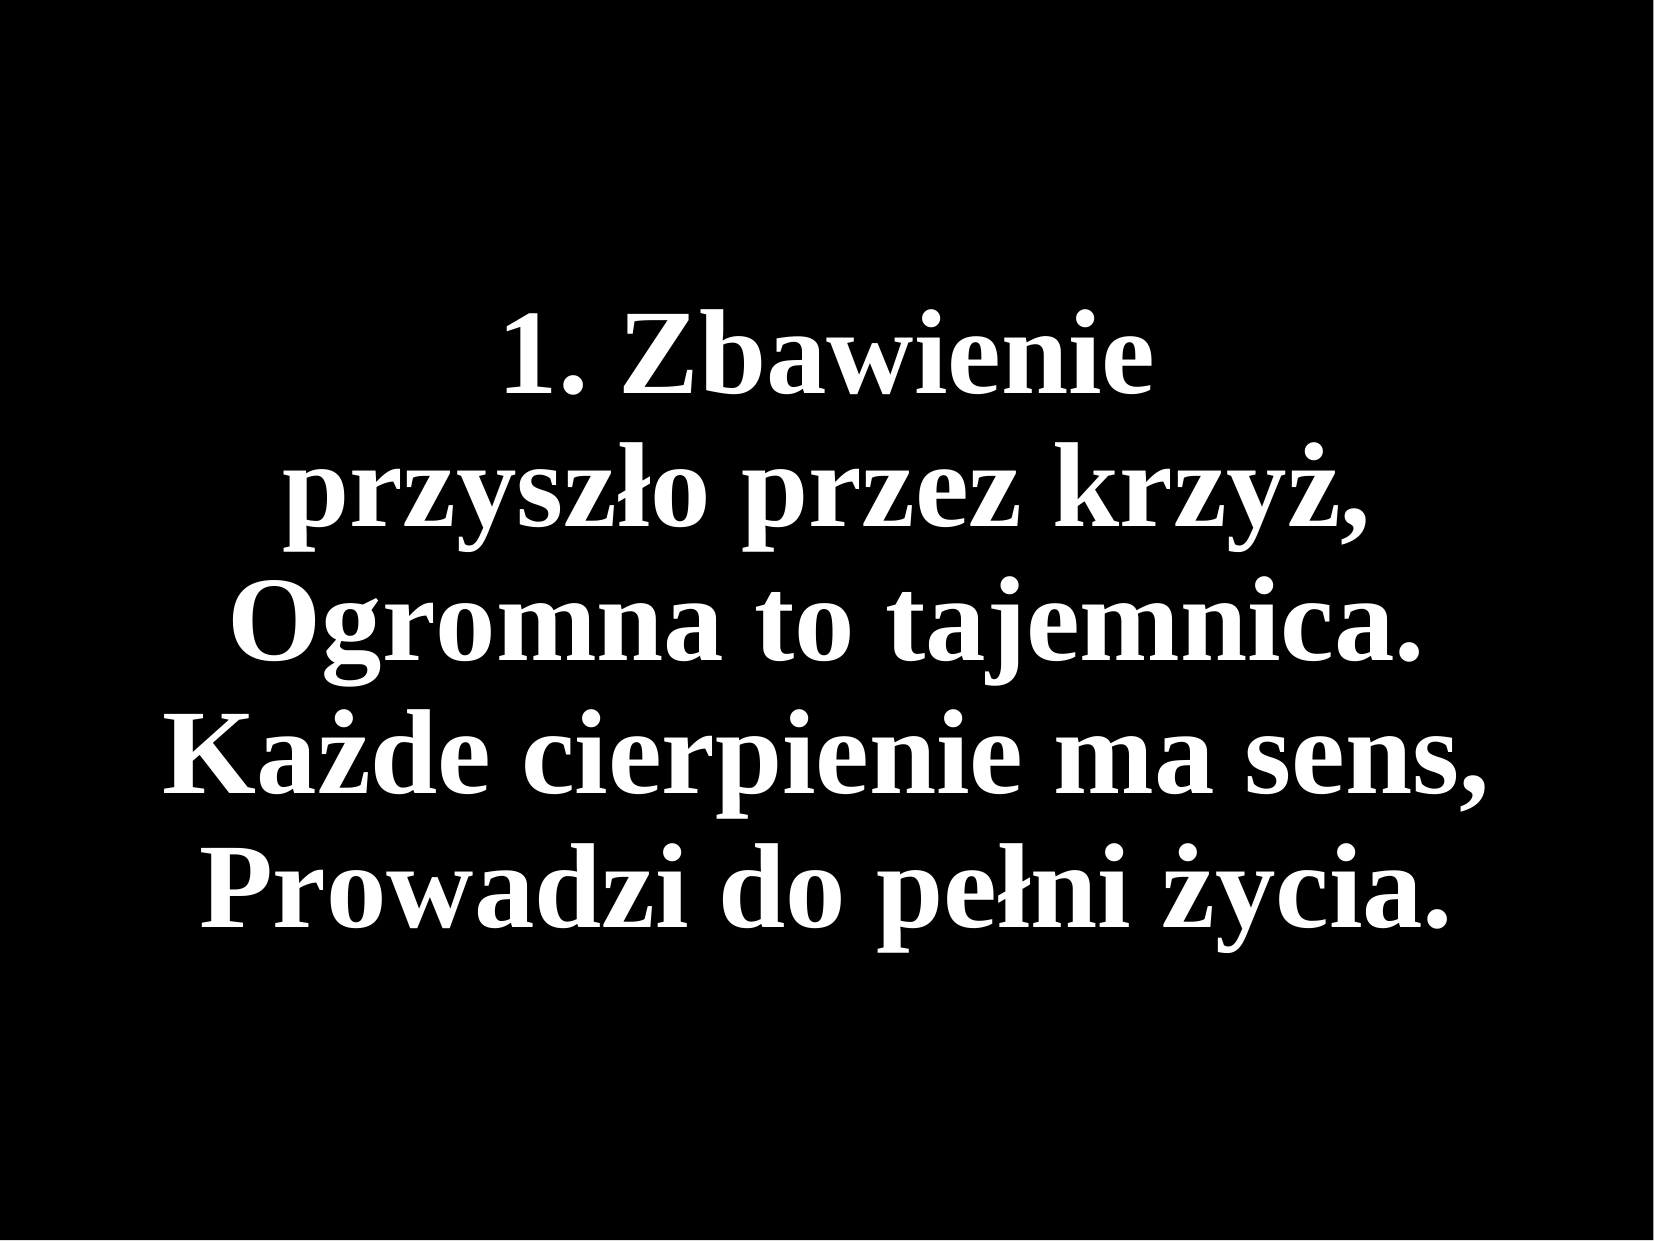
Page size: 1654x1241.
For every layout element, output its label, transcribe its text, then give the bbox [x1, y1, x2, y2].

title 1. Zbawienie przyszło przez krzyż, Ogromna to tajemnica. Każde cierpienie ma sens, Prowadzi do pełni życia. [0, 0, 1654, 1241]
